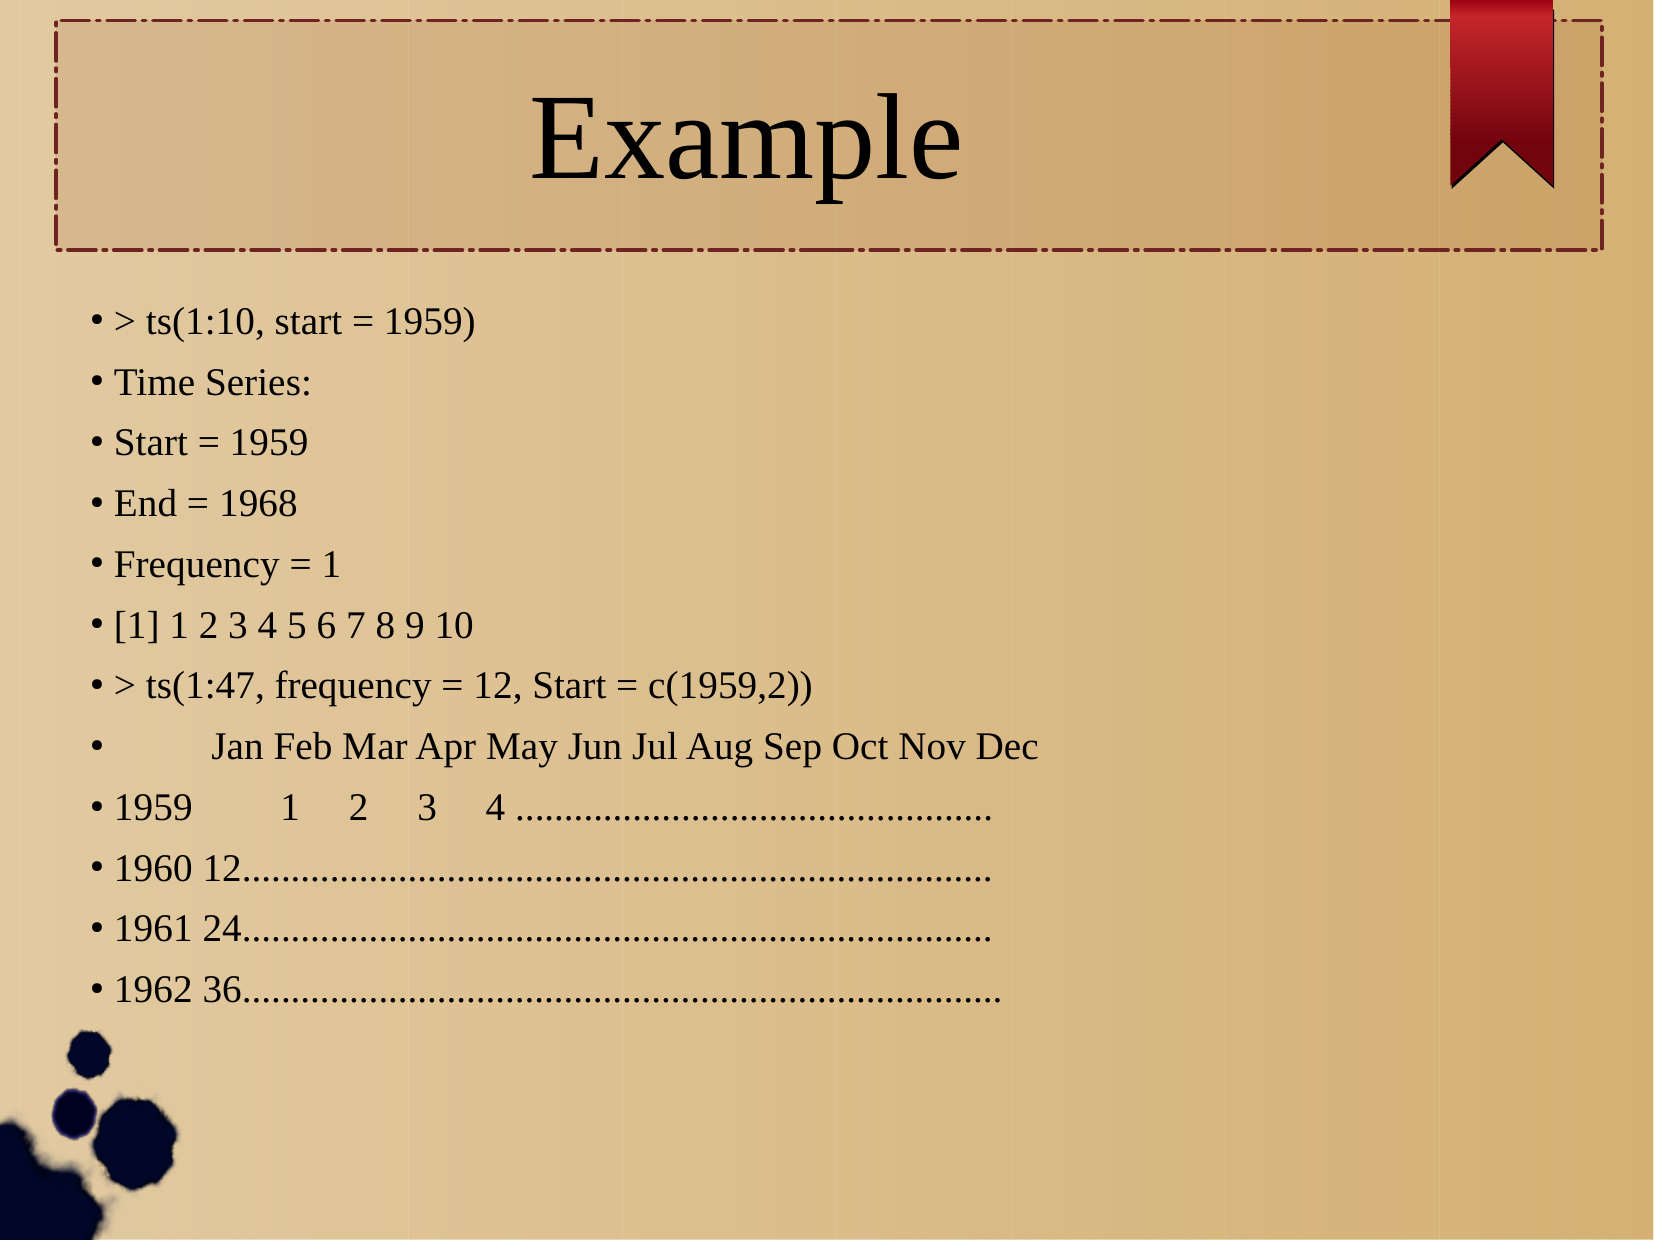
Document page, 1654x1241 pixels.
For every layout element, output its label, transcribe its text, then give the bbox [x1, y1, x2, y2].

title Example [82, 47, 1412, 229]
list > ts(1:10, start = 1959) Time Series: Start = 1959 End = 1968 Frequency = 1 [1] 1 2 3 4 5 6 7 8 9 10 > ts(1:47, frequency = 12, Start = c(1959,2)) Jan Feb Mar Apr May Jun Jul Aug Sep Oct Nov Dec 1959 1 2 3 4 ................................................. 1960 12............................................................................. 1961 24............................................................................. 1962 36.............................................................................. [82, 299, 1571, 1019]
